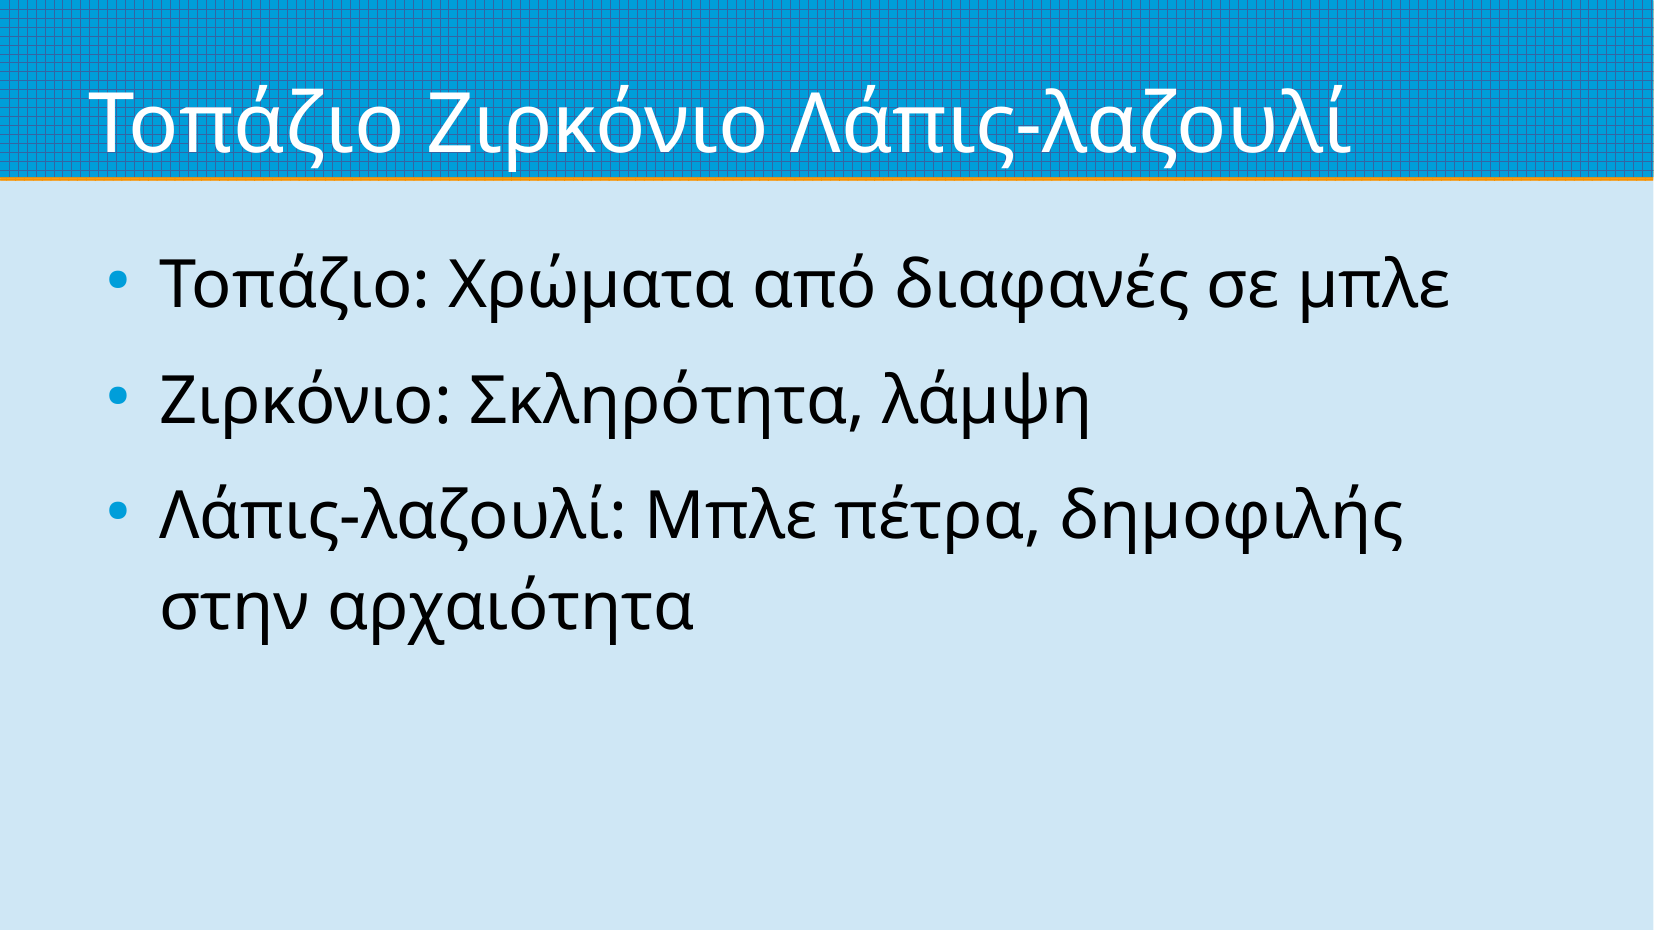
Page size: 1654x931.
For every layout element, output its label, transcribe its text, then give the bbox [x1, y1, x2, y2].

list Τοπάζιο: Χρώματα από διαφανές σε μπλε Ζιρκόνιο: Σκληρότητα, λάμψη Λάπις-λαζουλί: Μπλε πέτρα, δημοφιλής στην αρχαιότητα [88, 236, 1565, 813]
title Τοπάζιο Ζιρκόνιο Λάπις-λαζουλί [88, 14, 1565, 178]
